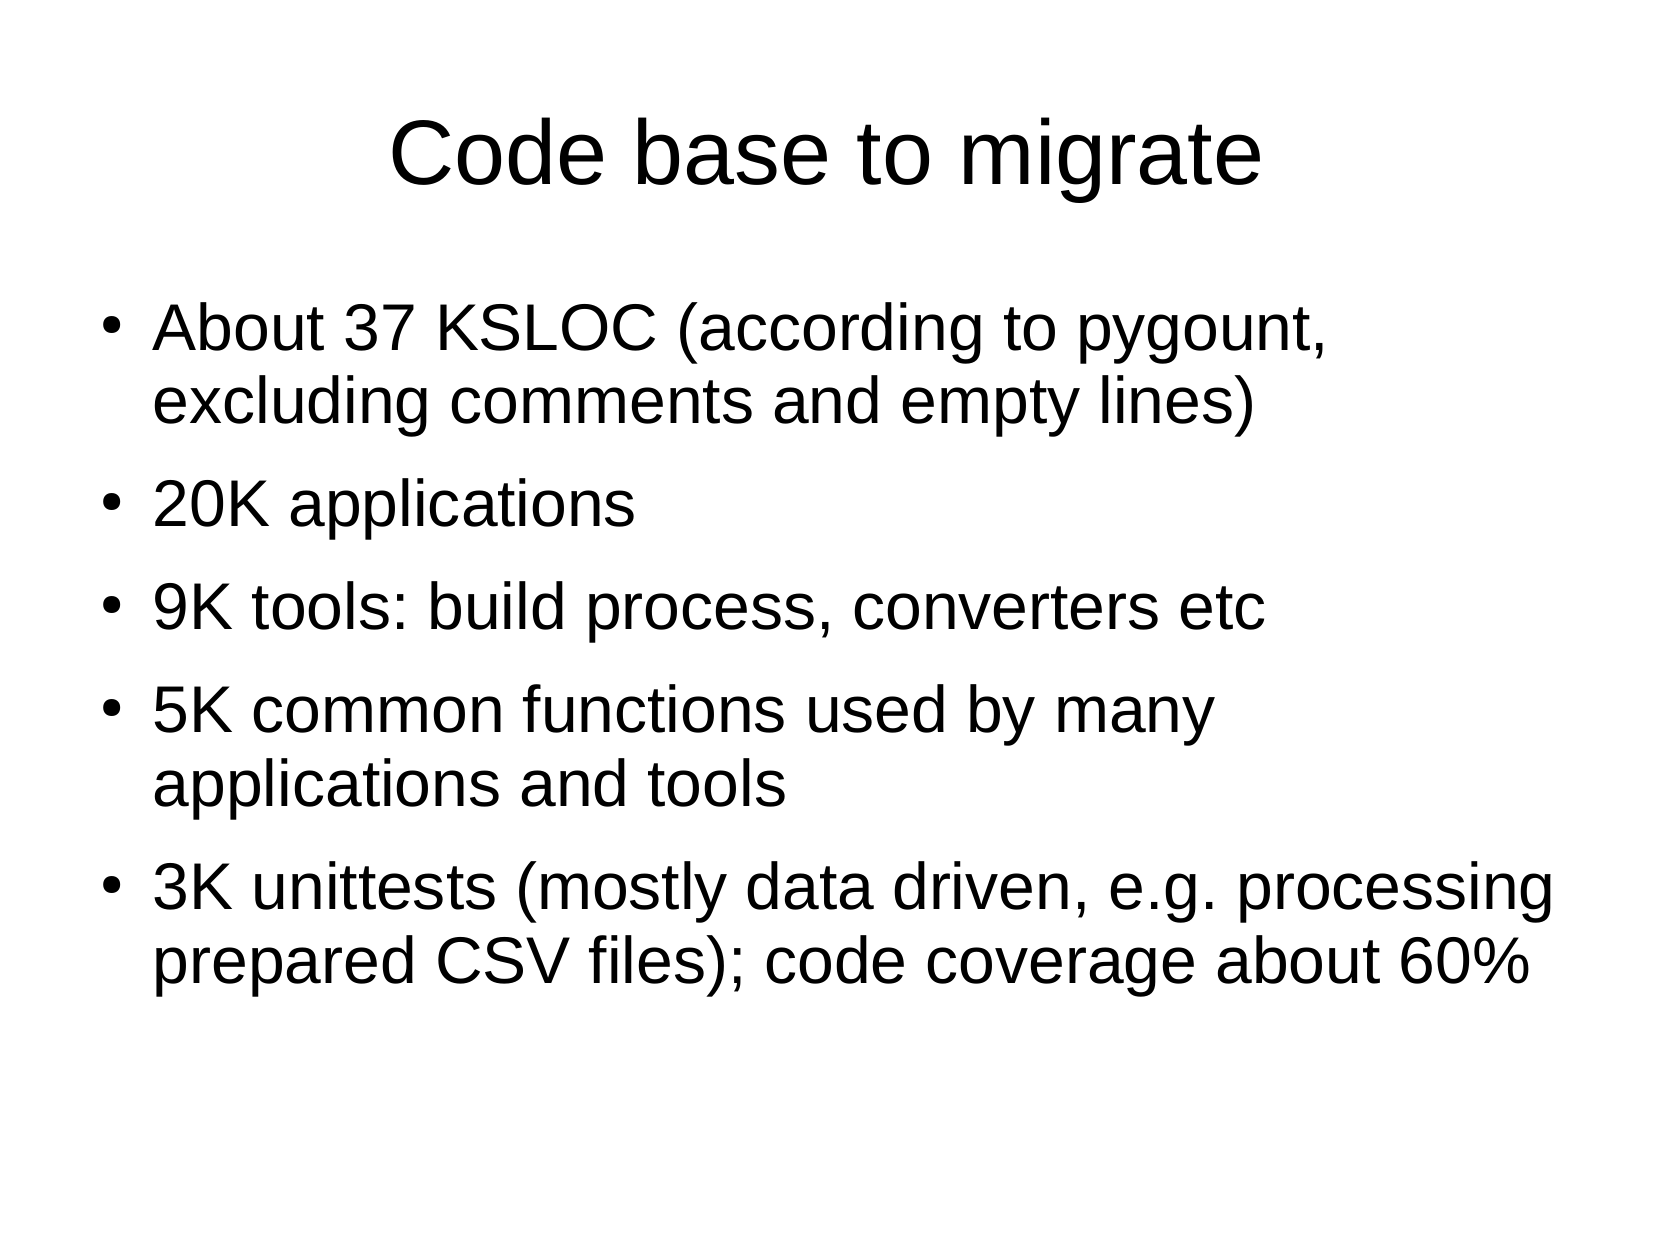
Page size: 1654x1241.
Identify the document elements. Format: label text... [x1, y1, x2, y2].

list About 37 KSLOC (according to pygount, excluding comments and empty lines) 20K applications 9K tools: build process, converters etc 5K common functions used by many applications and tools 3K unittests (mostly data driven, e.g. processing prepared CSV files); code coverage about 60% [82, 290, 1571, 1010]
title Code base to migrate [82, 49, 1571, 257]
